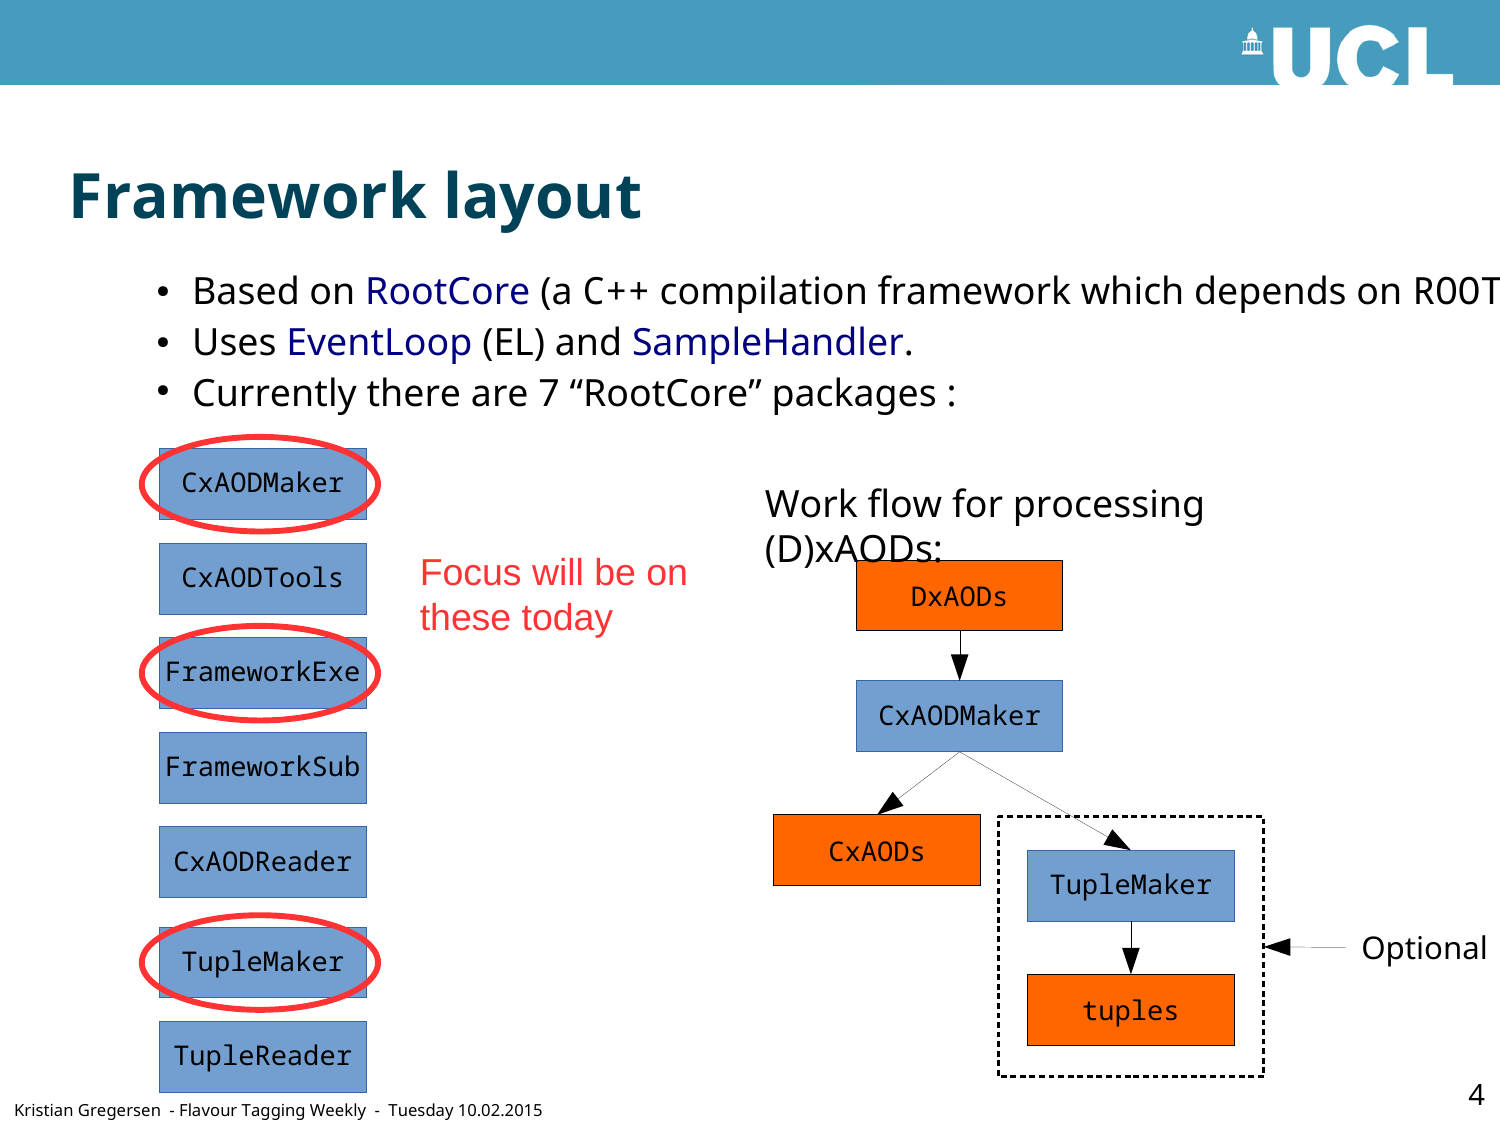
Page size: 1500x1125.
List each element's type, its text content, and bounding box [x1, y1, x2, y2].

text_box Work flow for processing (D)xAODs: [750, 472, 1365, 533]
text_box TupleMaker [159, 927, 367, 998]
text_box CxAODs [773, 814, 981, 886]
text_box CxAODTools [159, 543, 367, 615]
text_box CxAODMaker [856, 680, 1063, 752]
text_box Optional [1346, 921, 1500, 974]
text_box CxAODMaker [348, 509, 367, 520]
text_box CxAODMaker [159, 448, 367, 520]
text_box CxAODMaker [347, 448, 367, 459]
picture [0, 0, 1500, 85]
text_box FrameworkExe [159, 637, 367, 709]
text_box FrameworkSub [159, 732, 367, 804]
title Framework layout [54, 148, 1447, 378]
text_box TupleMaker [1027, 850, 1235, 922]
text_box CxAODReader [159, 826, 367, 898]
text_box TupleReader [159, 1021, 367, 1093]
text_box tuples [1027, 974, 1235, 1046]
text_box Focus will be on these today [405, 540, 739, 646]
text_box DxAODs [856, 560, 1063, 631]
text_box Based on RootCore (a C++ compilation framework which depends on ROOT). Uses EventLoop (EL) and SampleHandler. Currently there are 7 “RootCore” packages : [141, 259, 1425, 431]
